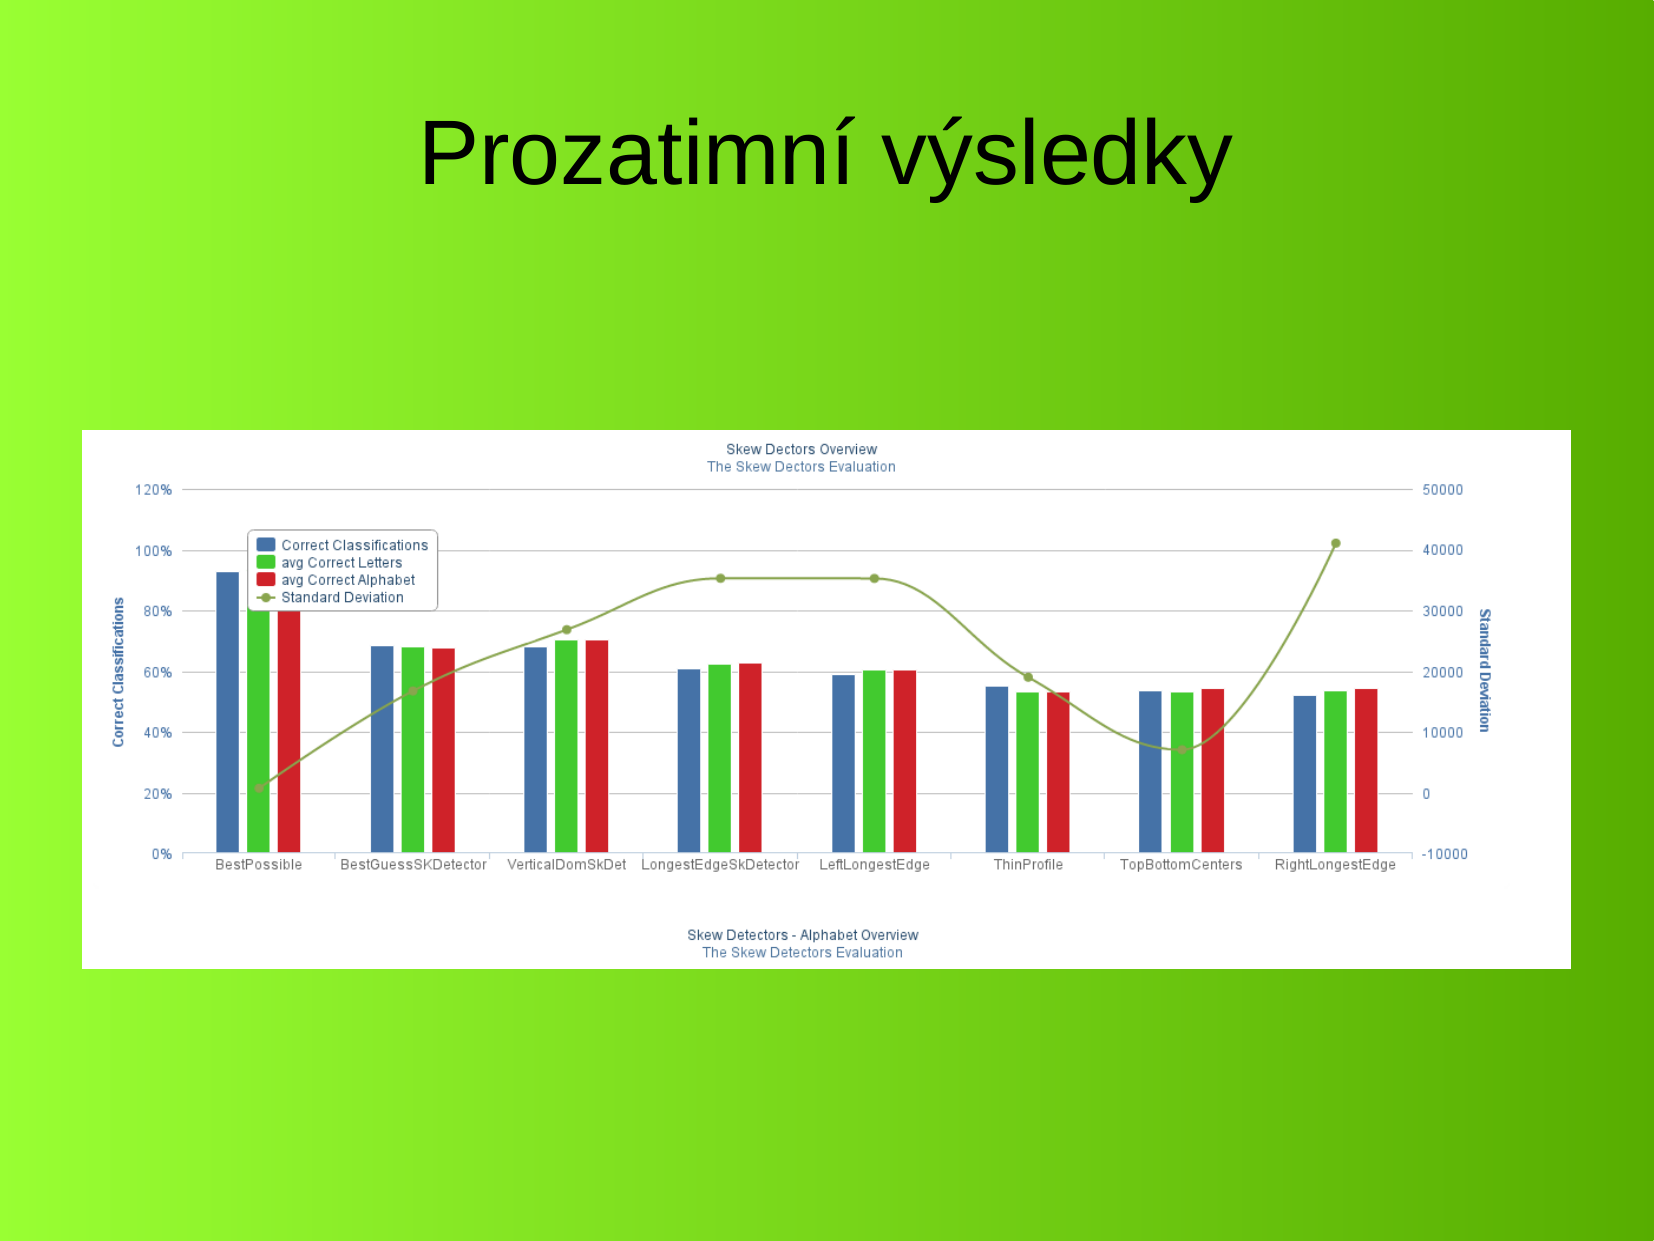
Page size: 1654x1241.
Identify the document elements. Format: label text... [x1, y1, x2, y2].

title Prozatimní výsledky [82, 49, 1571, 257]
picture [82, 430, 1571, 969]
